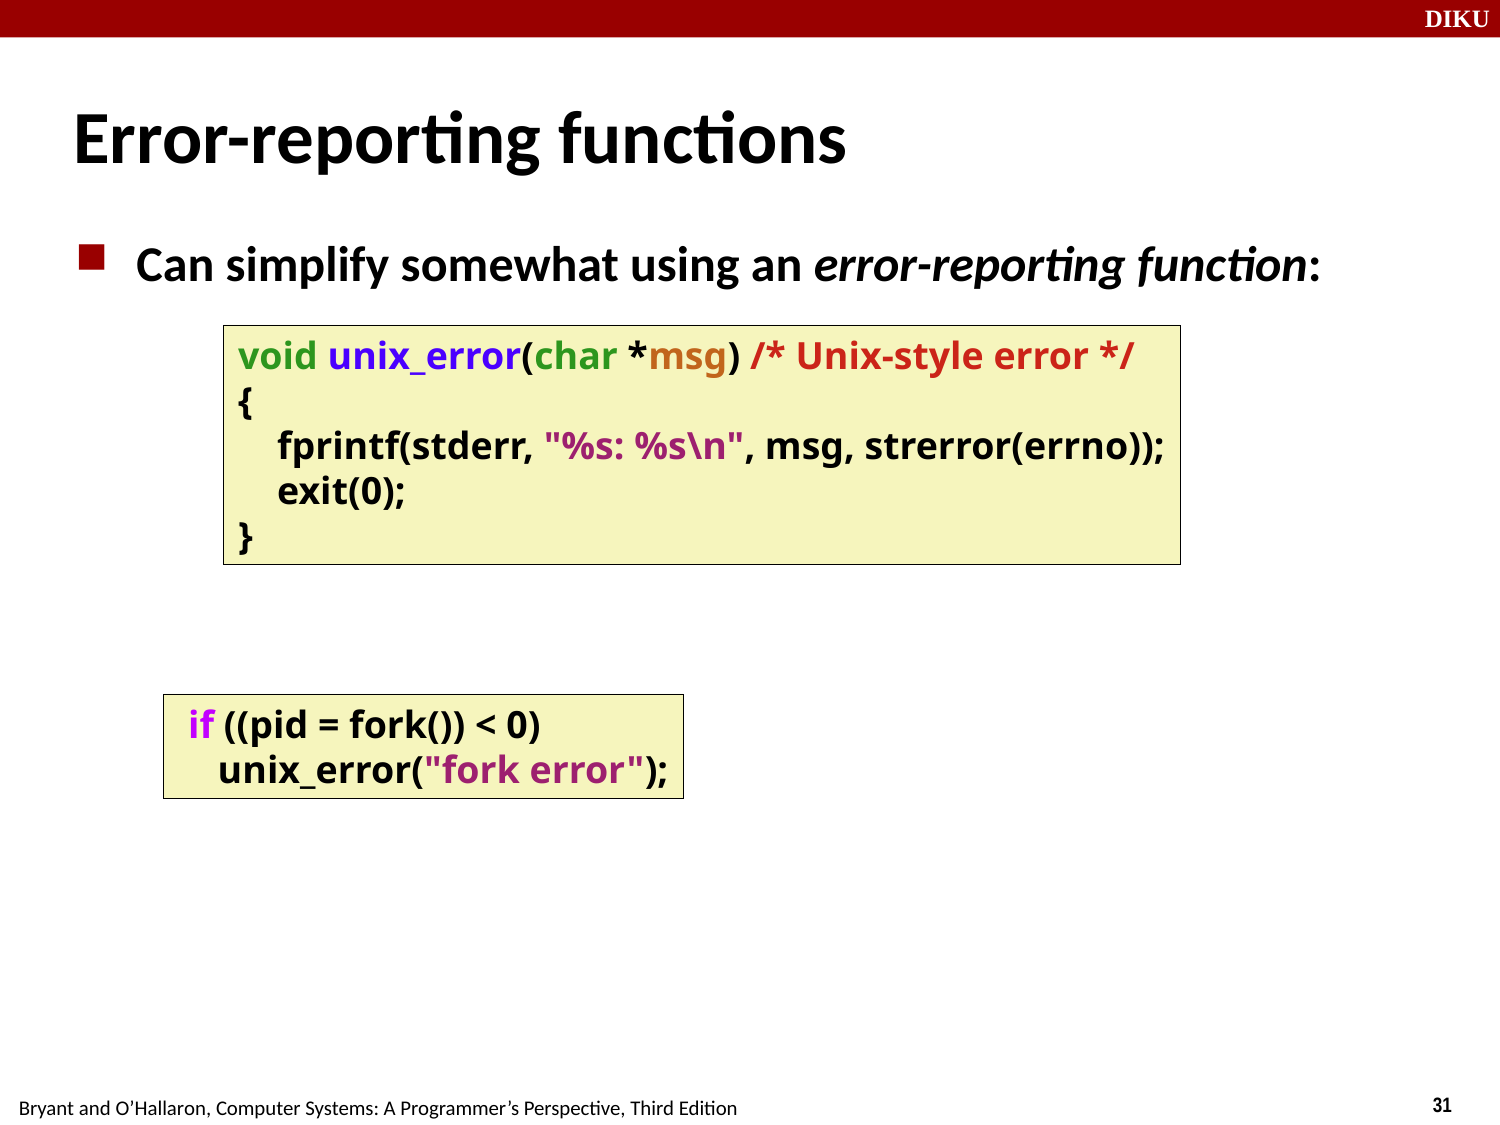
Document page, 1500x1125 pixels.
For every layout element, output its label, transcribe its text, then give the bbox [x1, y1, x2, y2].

text_box if ((pid = fork()) < 0) unix_error("fork error"); [163, 693, 684, 799]
text_box void unix_error(char *msg) /* Unix-style error */ { fprintf(stderr, "%s: %s\n", msg, strerror(errno)); exit(0); } [223, 324, 1180, 565]
list Can simplify somewhat using an error-reporting function: [65, 223, 1361, 300]
title Error-reporting functions [58, 71, 1304, 197]
